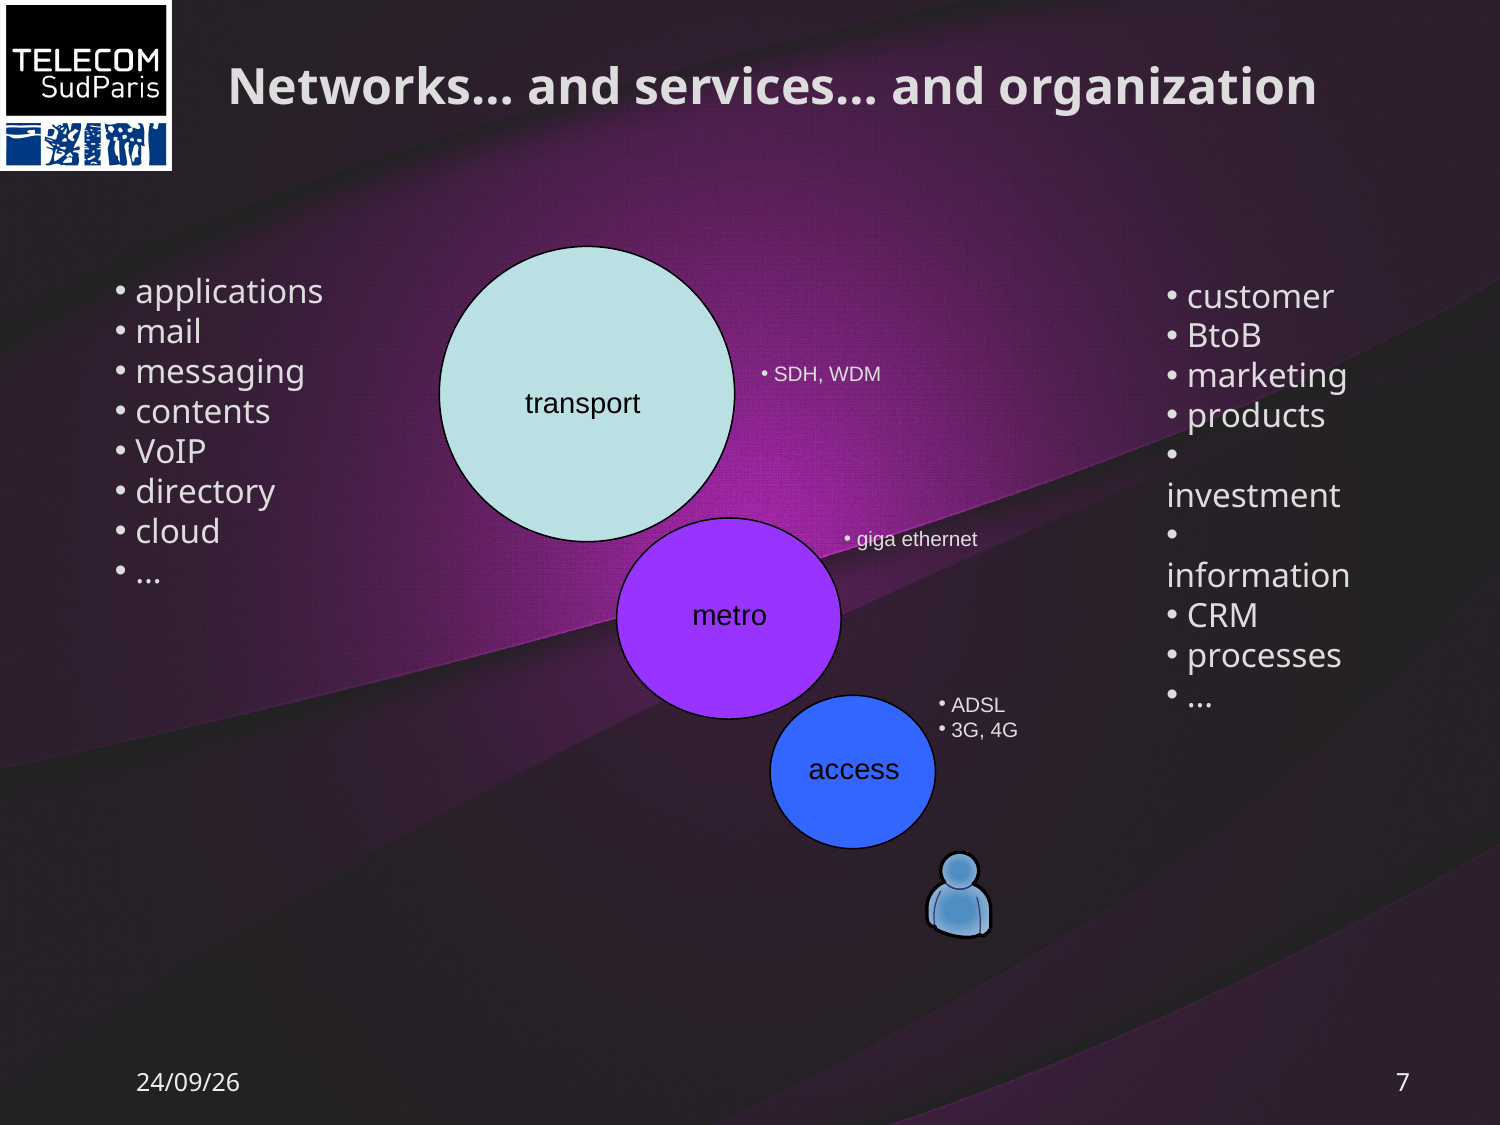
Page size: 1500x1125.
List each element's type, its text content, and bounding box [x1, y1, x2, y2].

text_box SDH, WDM [746, 352, 896, 394]
text_box ADSL 3G, 4G [923, 683, 1034, 749]
text_box metro [677, 589, 783, 640]
text_box access [793, 742, 915, 793]
chart [923, 848, 995, 941]
picture [0, 0, 1500, 1125]
text_box [616, 517, 842, 720]
text_box transport [510, 376, 656, 427]
text_box [439, 246, 735, 542]
title Networks… and services… and organization [212, 24, 1406, 144]
text_box [770, 695, 936, 849]
text_box customer BtoB marketing products investment information CRM processes … [1151, 267, 1368, 722]
text_box giga ethernet [829, 517, 993, 559]
text_box applications mail messaging contents VoIP directory cloud … [100, 262, 339, 598]
